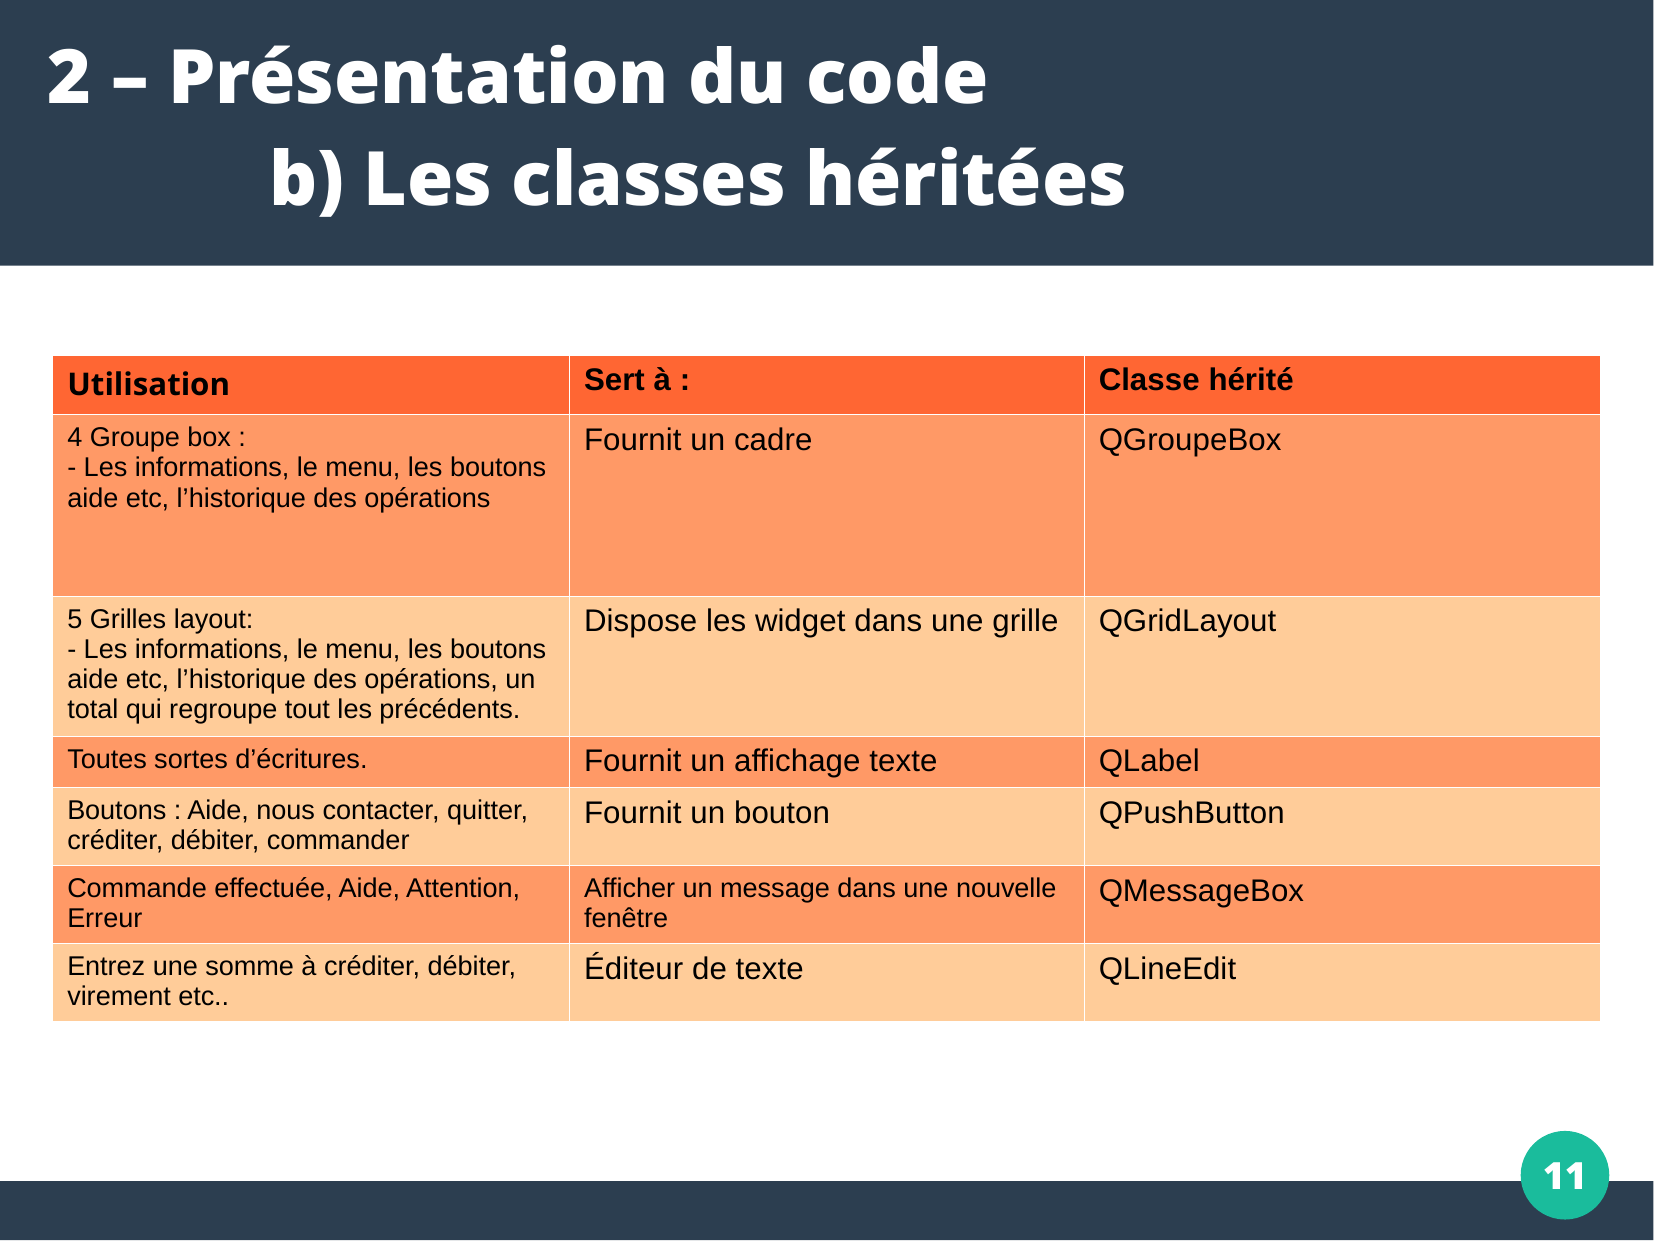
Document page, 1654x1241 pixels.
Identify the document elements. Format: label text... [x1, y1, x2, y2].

table_cell QMessageBox [1085, 866, 1600, 943]
table_cell Fournit un affichage texte [570, 737, 1084, 787]
table_cell Éditeur de texte [570, 944, 1084, 1021]
table_cell Afficher un message dans une nouvelle fenêtre [570, 866, 1084, 943]
table_cell 5 Grilles layout: - Les informations, le menu, les boutons aide etc, l’historique des opérations, un total qui regroupe tout les précédents. [53, 597, 569, 736]
table_cell Commande effectuée, Aide, Attention, Erreur [53, 866, 569, 943]
table_cell QGroupeBox [1085, 415, 1600, 596]
table_cell QLineEdit [1085, 944, 1600, 1021]
table_cell Entrez une somme à créditer, débiter, virement etc.. [53, 944, 569, 1021]
table_cell Dispose les widget dans une grille [570, 597, 1084, 736]
table_cell Toutes sortes d’écritures. [53, 737, 569, 787]
table_cell Fournit un bouton [570, 788, 1084, 865]
table_header Utilisation [53, 356, 569, 414]
table_cell Boutons : Aide, nous contacter, quitter, créditer, débiter, commander [53, 788, 569, 865]
table_header Classe hérité [1085, 356, 1600, 414]
table_cell QGridLayout [1085, 597, 1600, 736]
table_cell Fournit un cadre [570, 415, 1084, 596]
title 2 – Présentation du code b) Les classes héritées [47, 31, 1584, 220]
table_cell QLabel [1085, 737, 1600, 787]
table_header Sert à : [570, 356, 1084, 414]
table_cell 4 Groupe box : - Les informations, le menu, les boutons aide etc, l’historique des opérations [53, 415, 569, 596]
table_cell QPushButton [1085, 788, 1600, 865]
